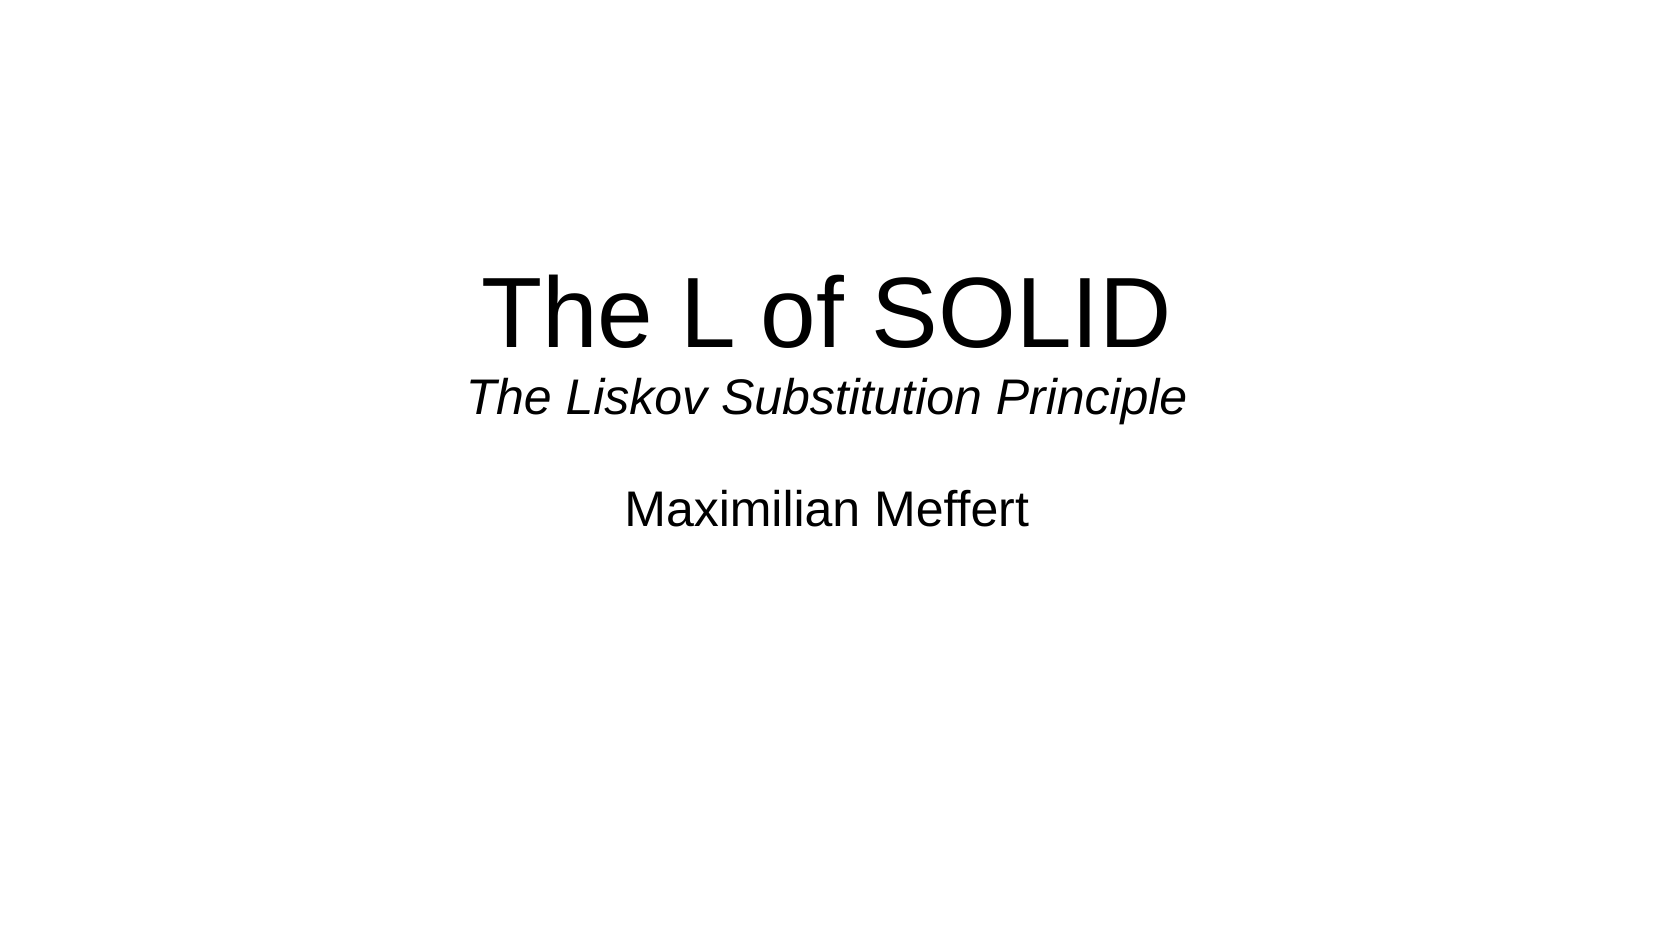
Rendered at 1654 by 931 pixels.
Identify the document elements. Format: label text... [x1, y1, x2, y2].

subtitle The L of SOLID The Liskov Substitution Principle Maximilian Meffert [82, 37, 1571, 757]
